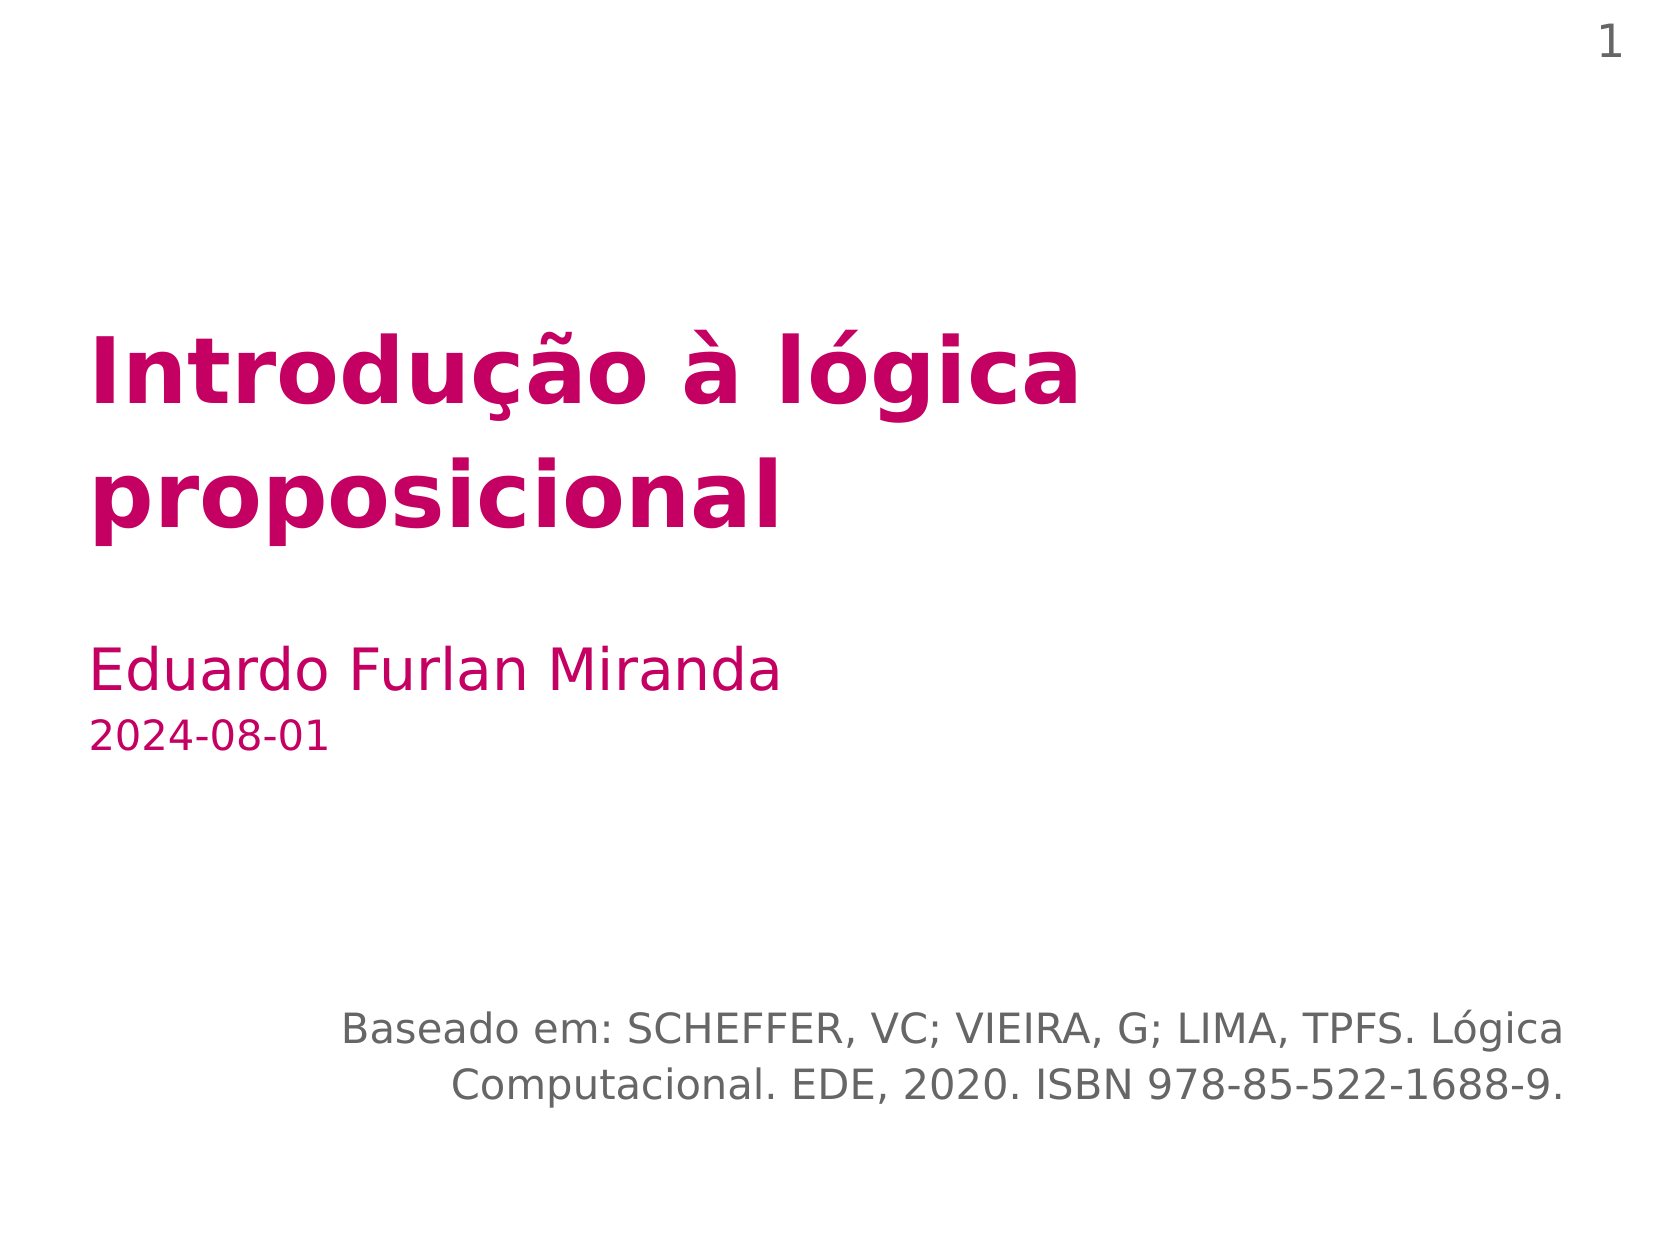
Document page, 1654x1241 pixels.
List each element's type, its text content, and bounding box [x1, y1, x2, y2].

title Introdução à lógica proposicional Eduardo Furlan Miranda 2024-08-01 [88, 29, 1565, 1034]
list Baseado em: SCHEFFER, VC; VIEIRA, G; LIMA, TPFS. Lógica Computacional. EDE, 2020. ISBN 978-85-522-1688-9. [295, 998, 1565, 1211]
